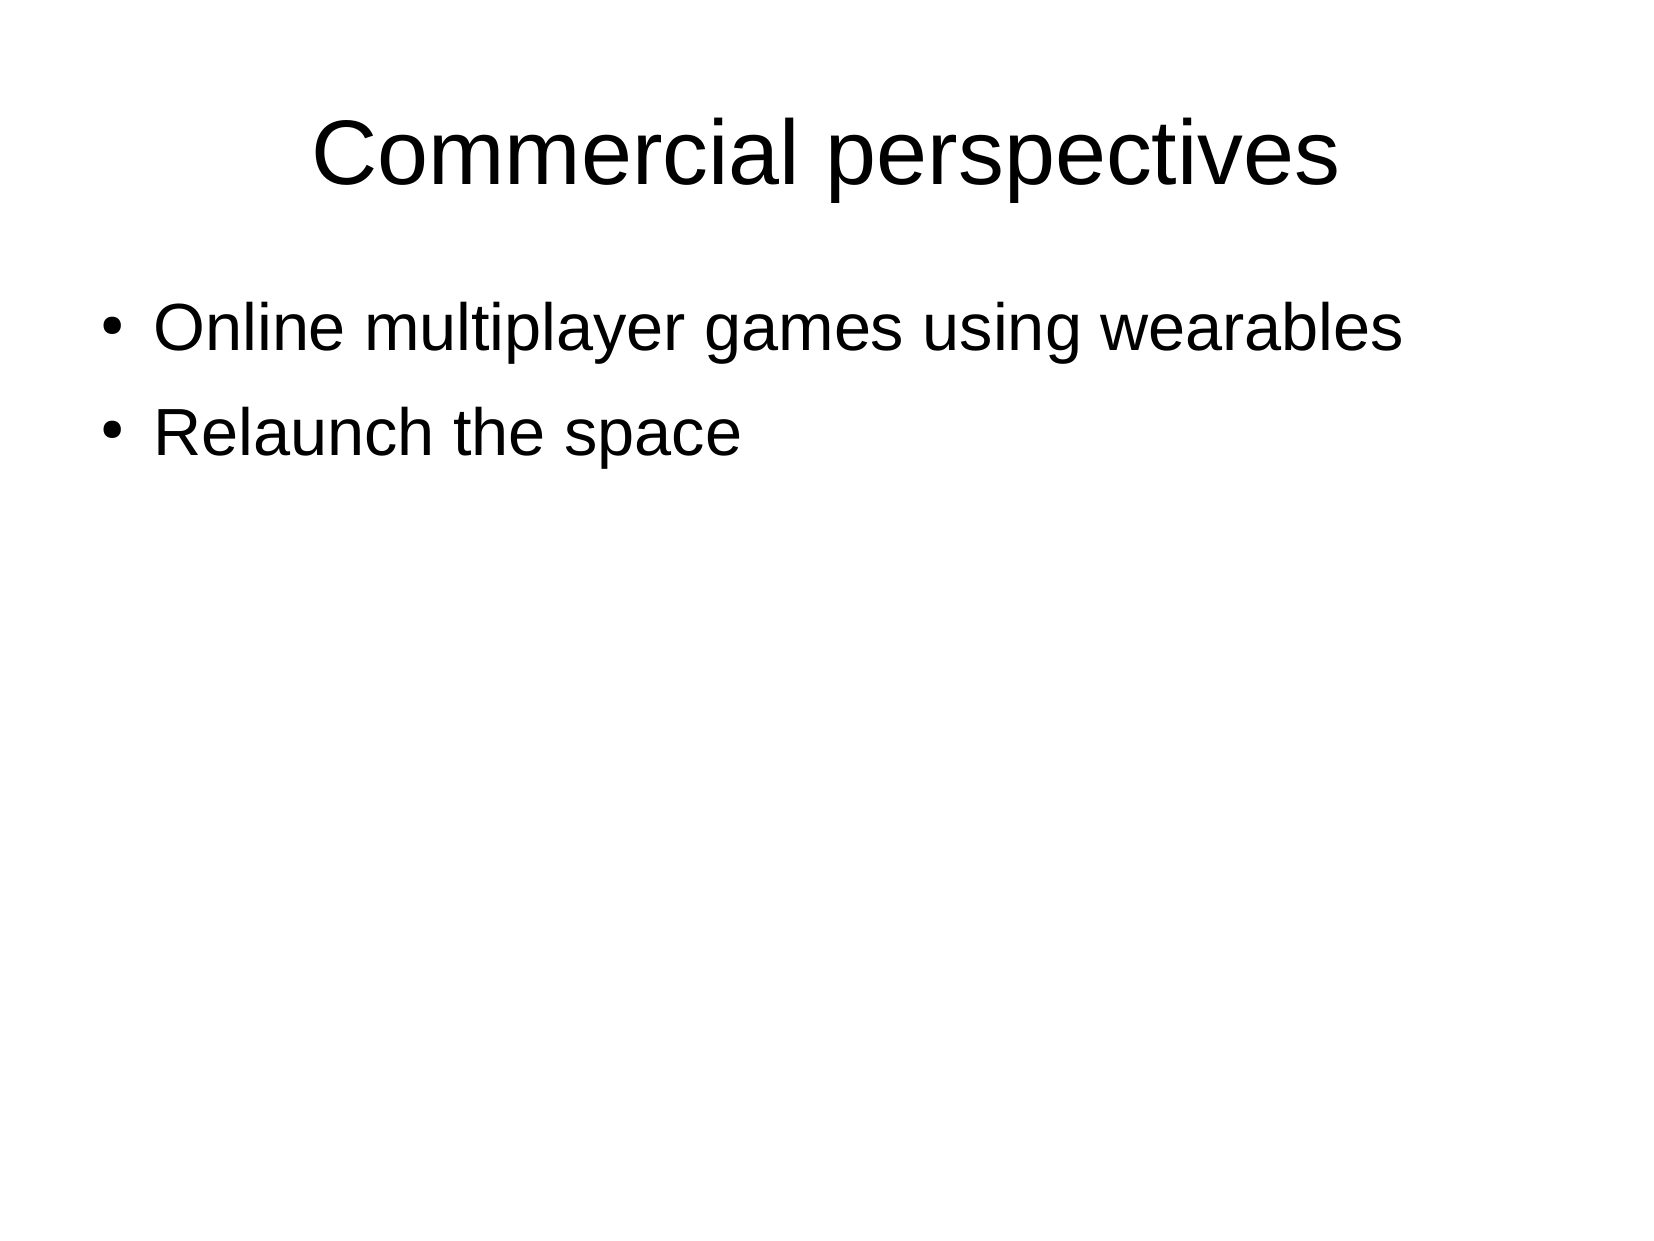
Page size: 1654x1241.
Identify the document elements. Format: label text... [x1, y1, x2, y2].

list Online multiplayer games using wearables Relaunch the space [82, 290, 1571, 1010]
title Commercial perspectives [82, 49, 1571, 257]
